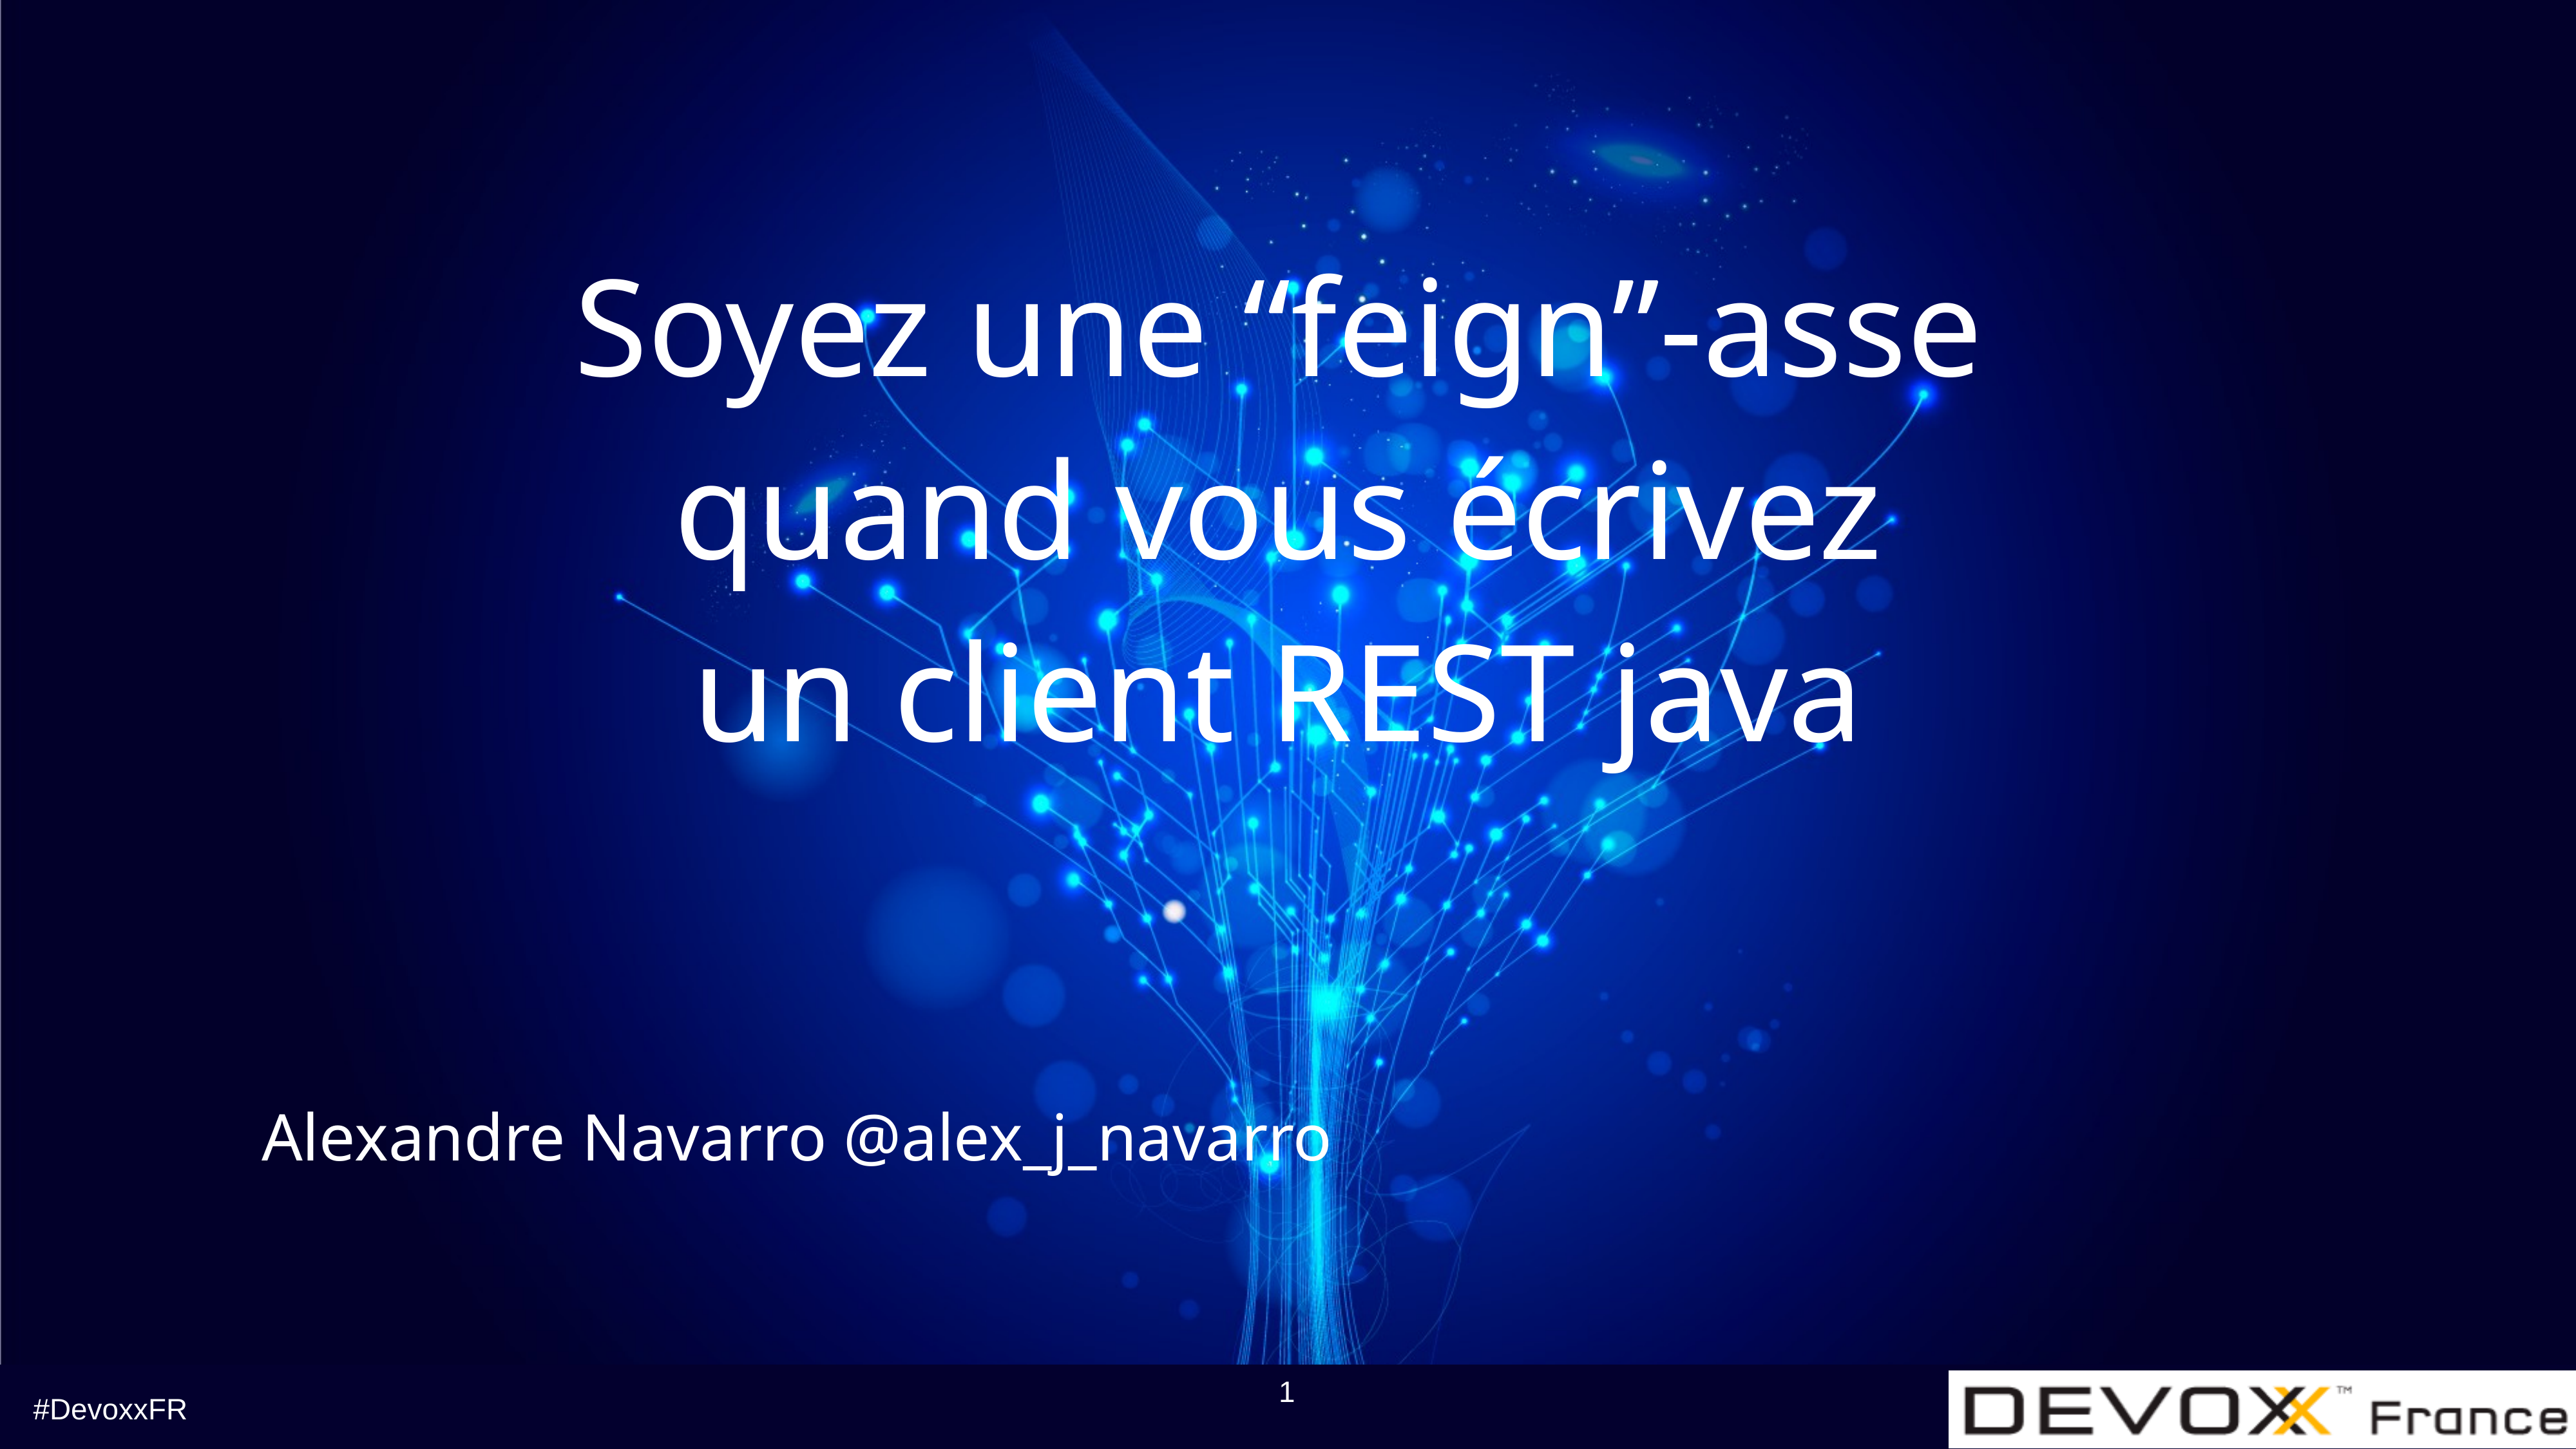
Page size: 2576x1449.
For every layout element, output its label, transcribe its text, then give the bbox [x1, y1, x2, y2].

subtitle Alexandre Navarro @alex_j_navarro [261, 985, 1817, 1286]
picture [1949, 1370, 2576, 1448]
title Soyez une “feign”-asse quand vous écrivez un client REST java [144, 155, 2412, 860]
picture [0, 0, 2576, 1364]
slide_number 1 [1273, 1375, 1301, 1427]
